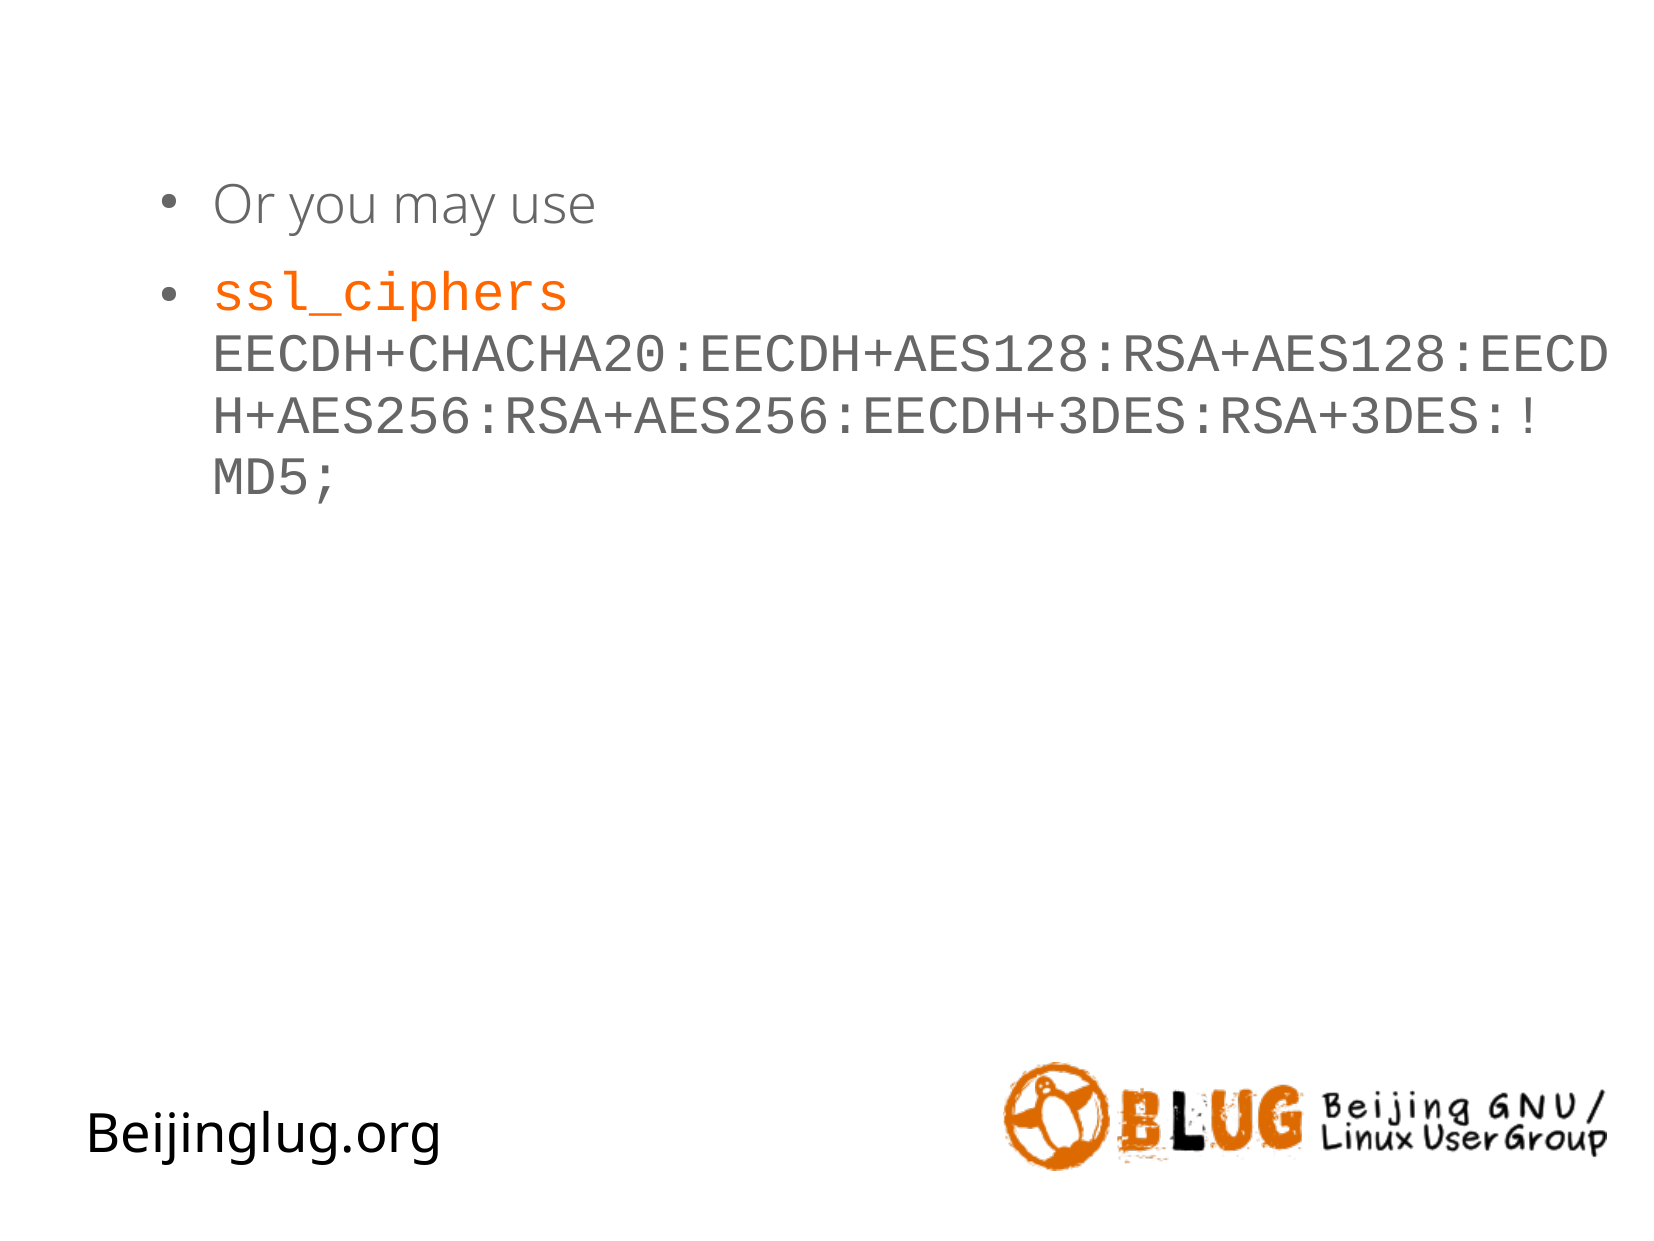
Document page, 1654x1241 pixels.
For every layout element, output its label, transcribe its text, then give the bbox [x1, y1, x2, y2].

list Or you may use ssl_ciphers EECDH+CHACHA20:EECDH+AES128:RSA+AES128:EECDH+AES256:RSA+AES256:EECDH+3DES:RSA+3DES:!MD5; [141, 165, 1615, 1107]
picture [1003, 1107, 1607, 1171]
